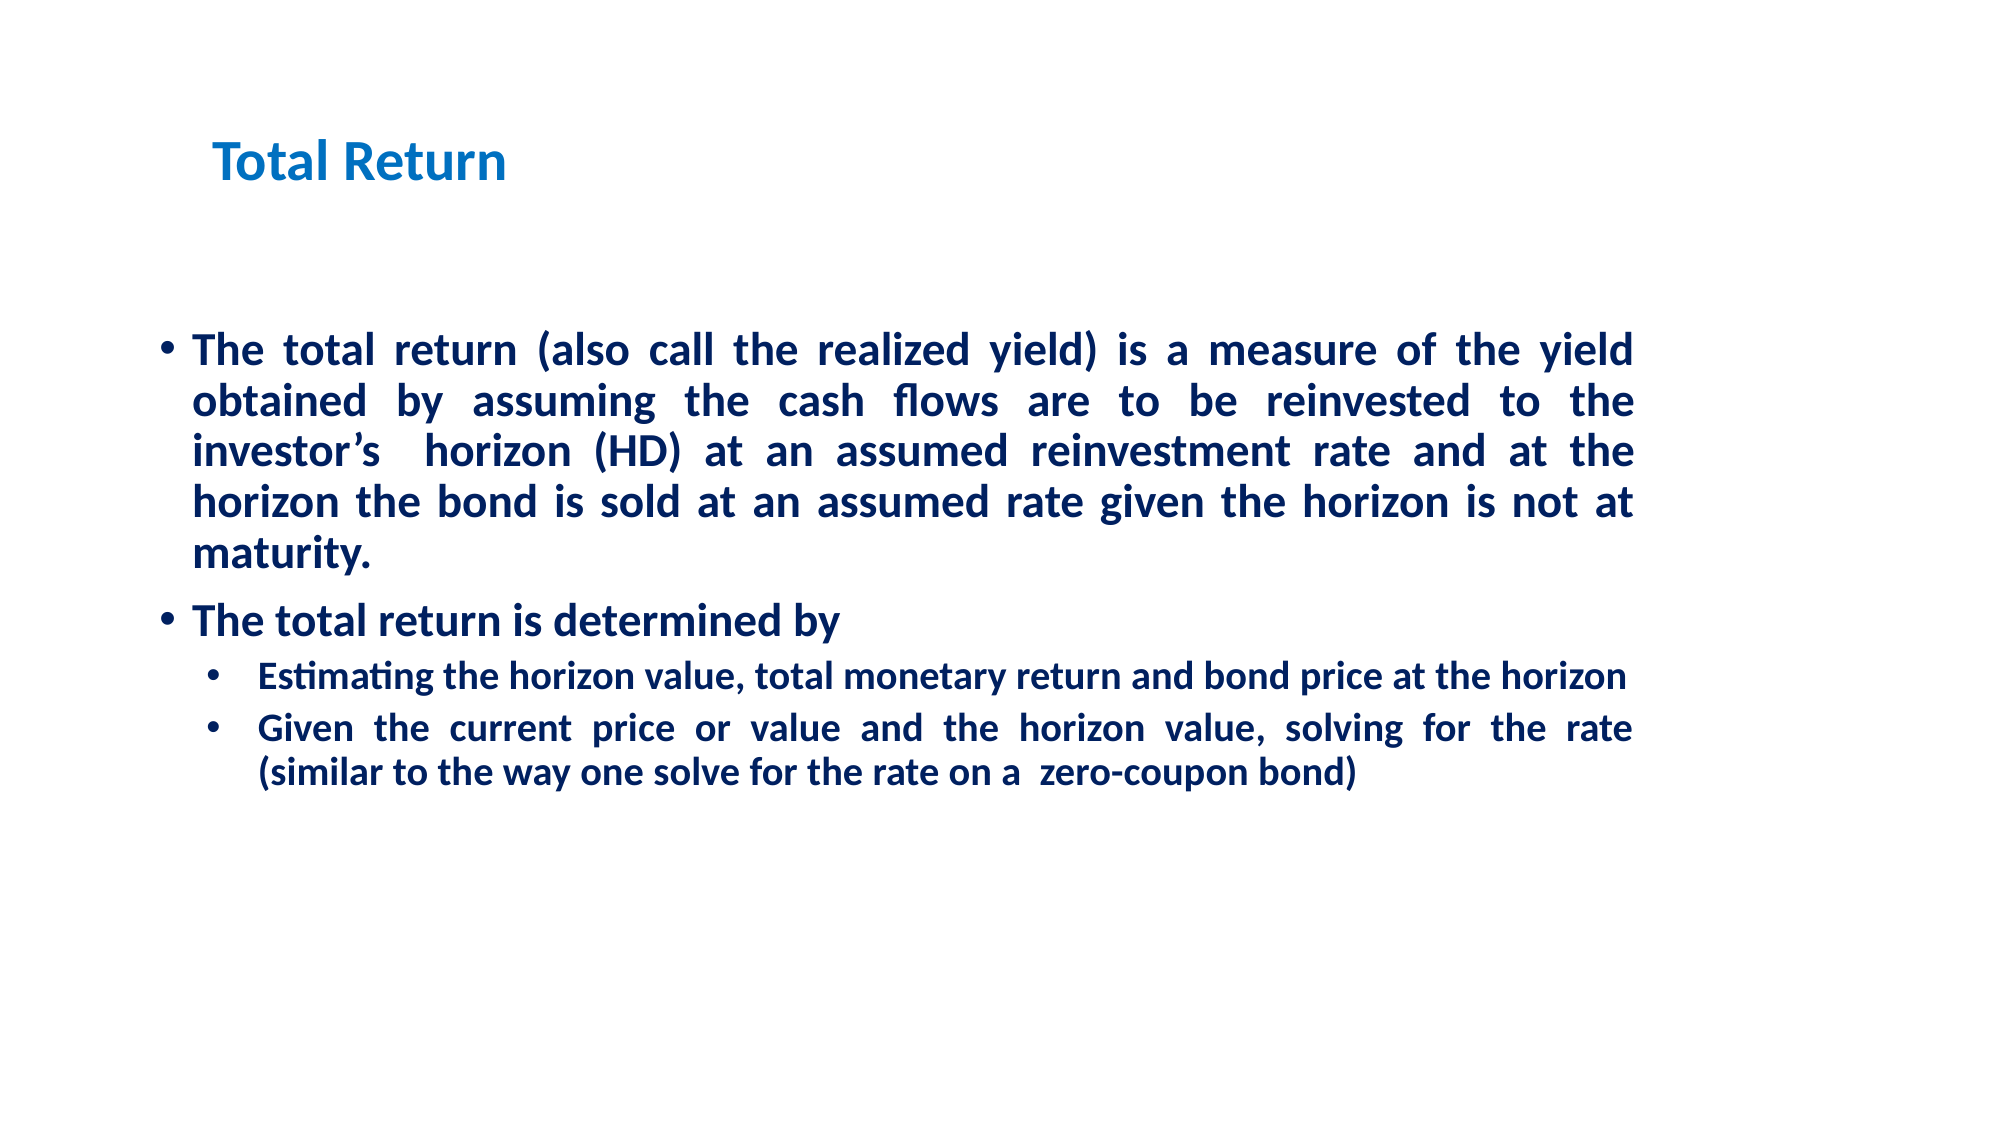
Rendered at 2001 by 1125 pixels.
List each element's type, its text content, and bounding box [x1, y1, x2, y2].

text_box Total Return [197, 114, 1724, 200]
list The total return (also call the realized yield) is a measure of the yield obtained by assuming the cash flows are to be reinvested to the investor’s horizon (HD) at an assumed reinvestment rate and at the horizon the bond is sold at an assumed rate given the horizon is not at maturity. The total return is determined by Estimating the horizon value, total monetary return and bond price at the horizon Given the current price or value and the horizon value, solving for the rate (similar to the way one solve for the rate on a zero-coupon bond) [144, 317, 1651, 852]
